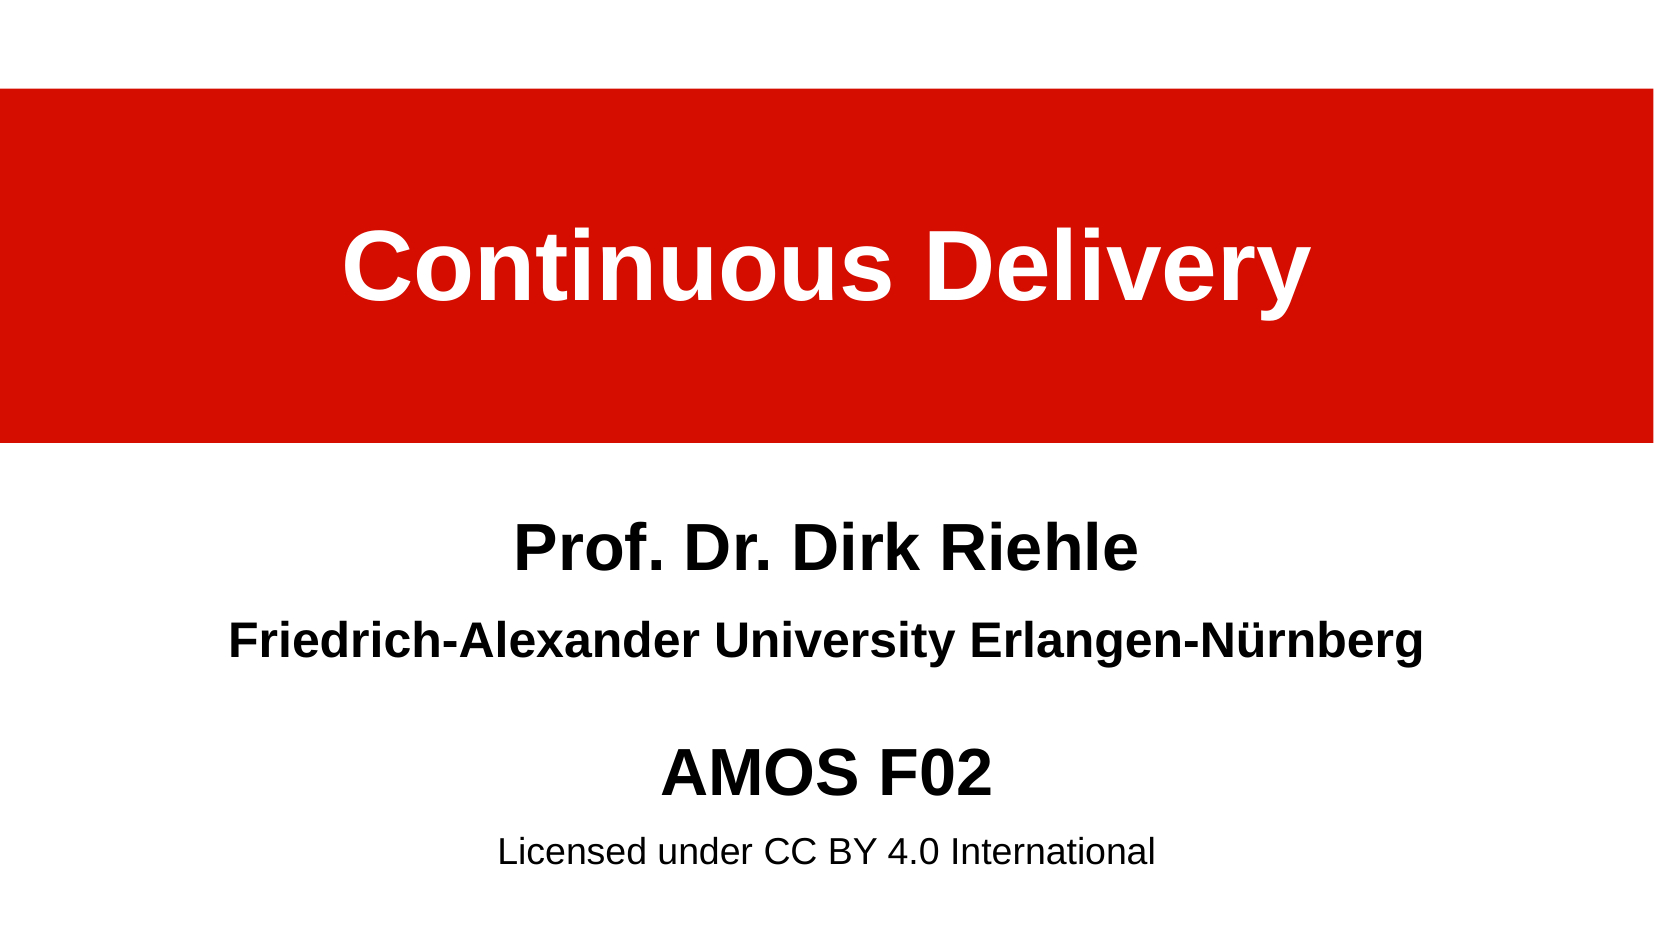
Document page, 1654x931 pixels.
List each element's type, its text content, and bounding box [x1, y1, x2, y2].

subtitle Prof. Dr. Dirk Riehle Friedrich-Alexander University Erlangen-Nürnberg AMOS F02 Licensed under CC BY 4.0 International [29, 472, 1625, 886]
title Continuous Delivery [0, 88, 1654, 443]
